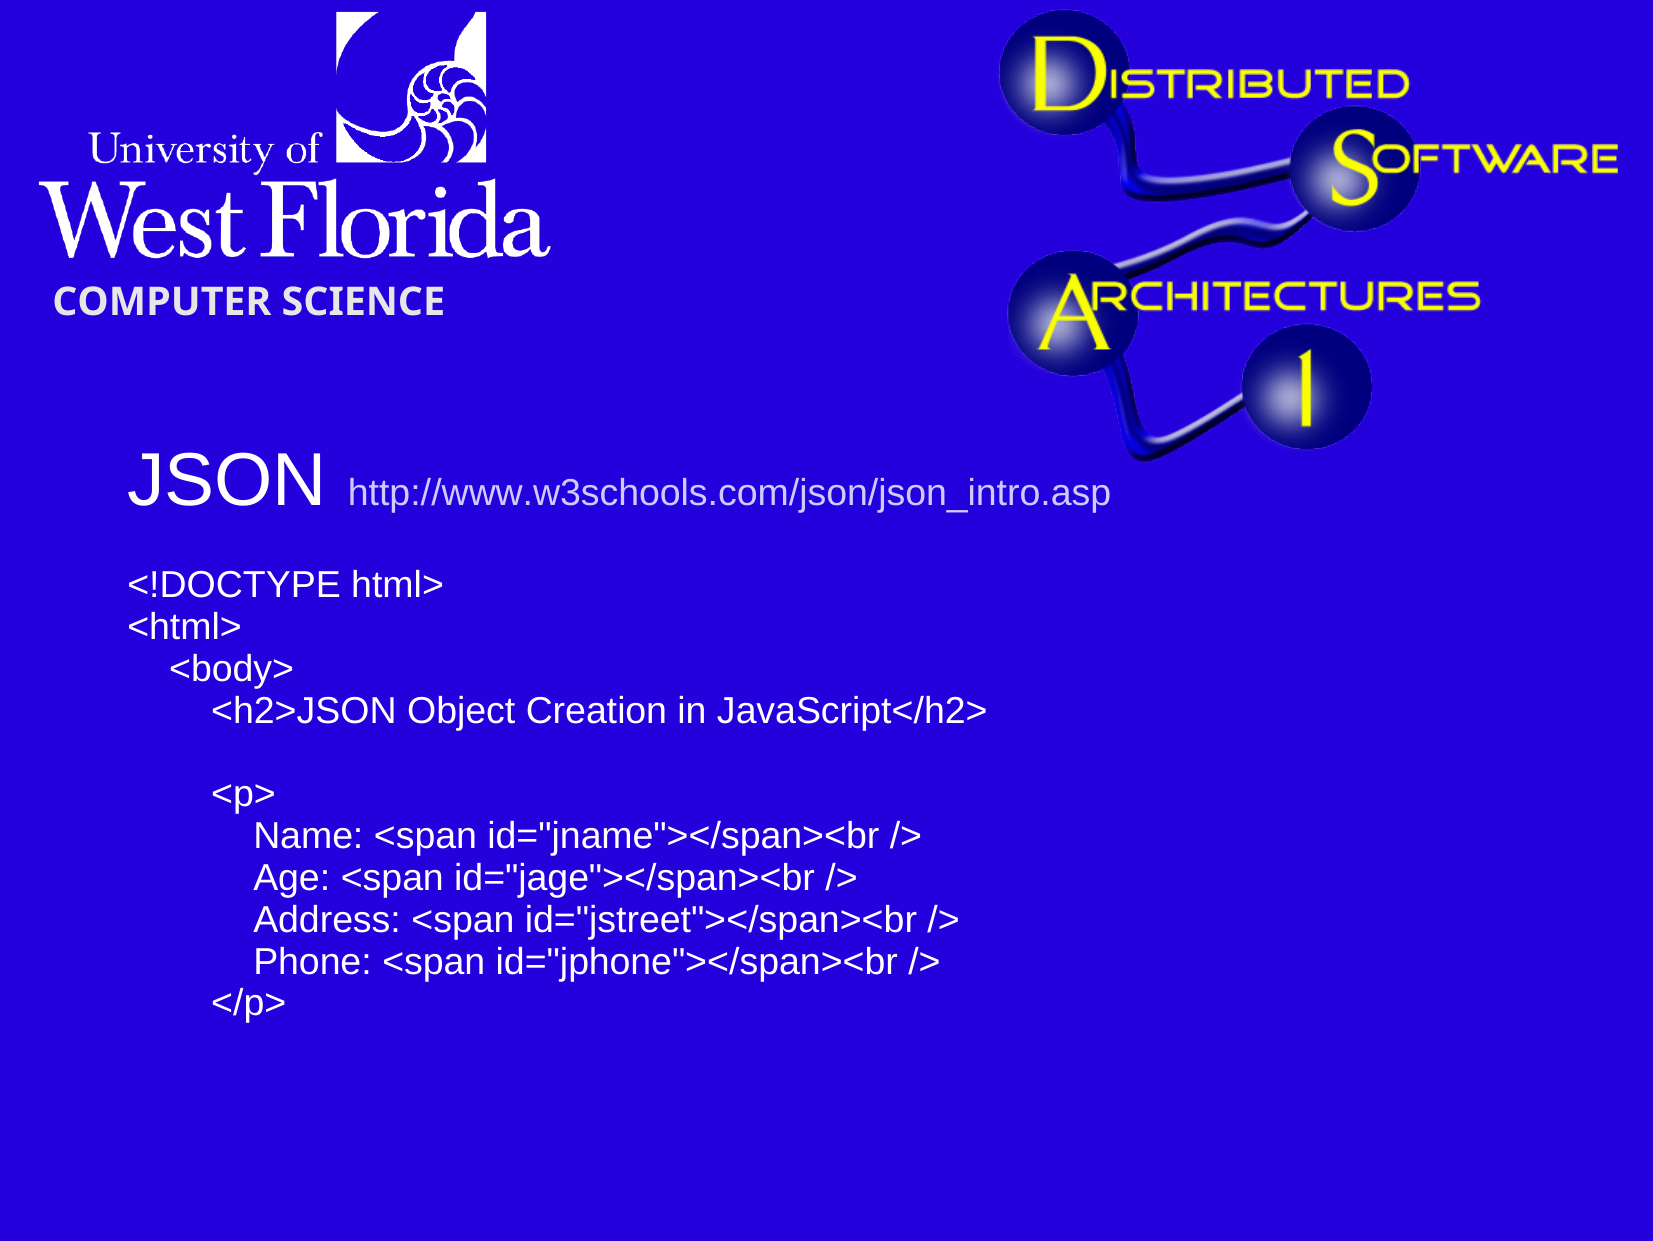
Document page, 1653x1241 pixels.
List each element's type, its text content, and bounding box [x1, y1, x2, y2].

text_box JSON http://www.w3schools.com/json/json_intro.asp <!DOCTYPE html> <html> <body> <h2>JSON Object Creation in JavaScript</h2> <p> Name: <span id="jname"></span><br /> Age: <span id="jage"></span><br /> Address: <span id="jstreet"></span><br /> Phone: <span id="jphone"></span><br /> </p> [112, 426, 1388, 731]
picture [37, 0, 558, 262]
picture [910, 0, 1653, 506]
text_box COMPUTER SCIENCE [37, 262, 562, 333]
